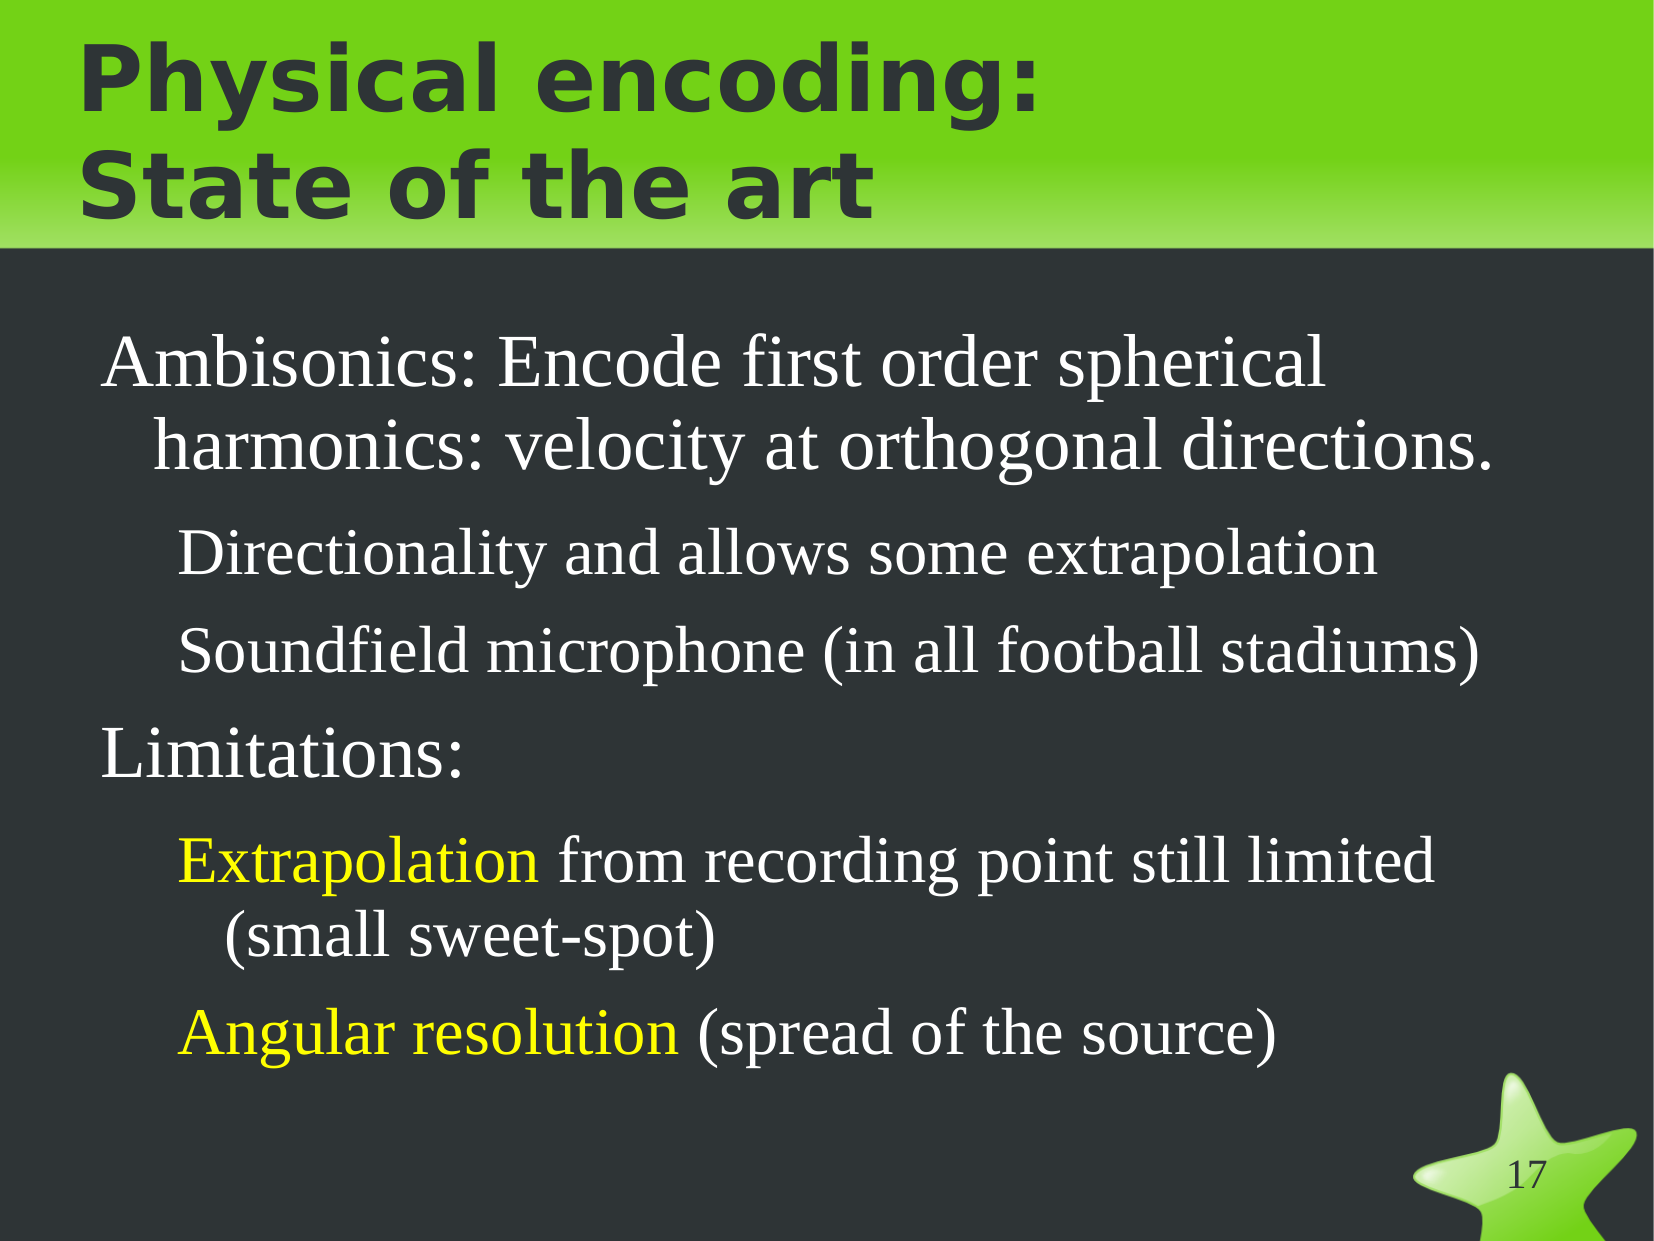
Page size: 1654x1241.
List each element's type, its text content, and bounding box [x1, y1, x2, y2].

picture [0, 0, 1654, 1241]
title Physical encoding: State of the art [76, 25, 1565, 240]
list Ambisonics: Encode first order spherical harmonics: velocity at orthogonal directions. Directionality and allows some extrapolation Soundfield microphone (in all football stadiums) Limitations: Extrapolation from recording point still limited (small sweet-spot) Angular resolution (spread of the source) [82, 319, 1571, 1126]
